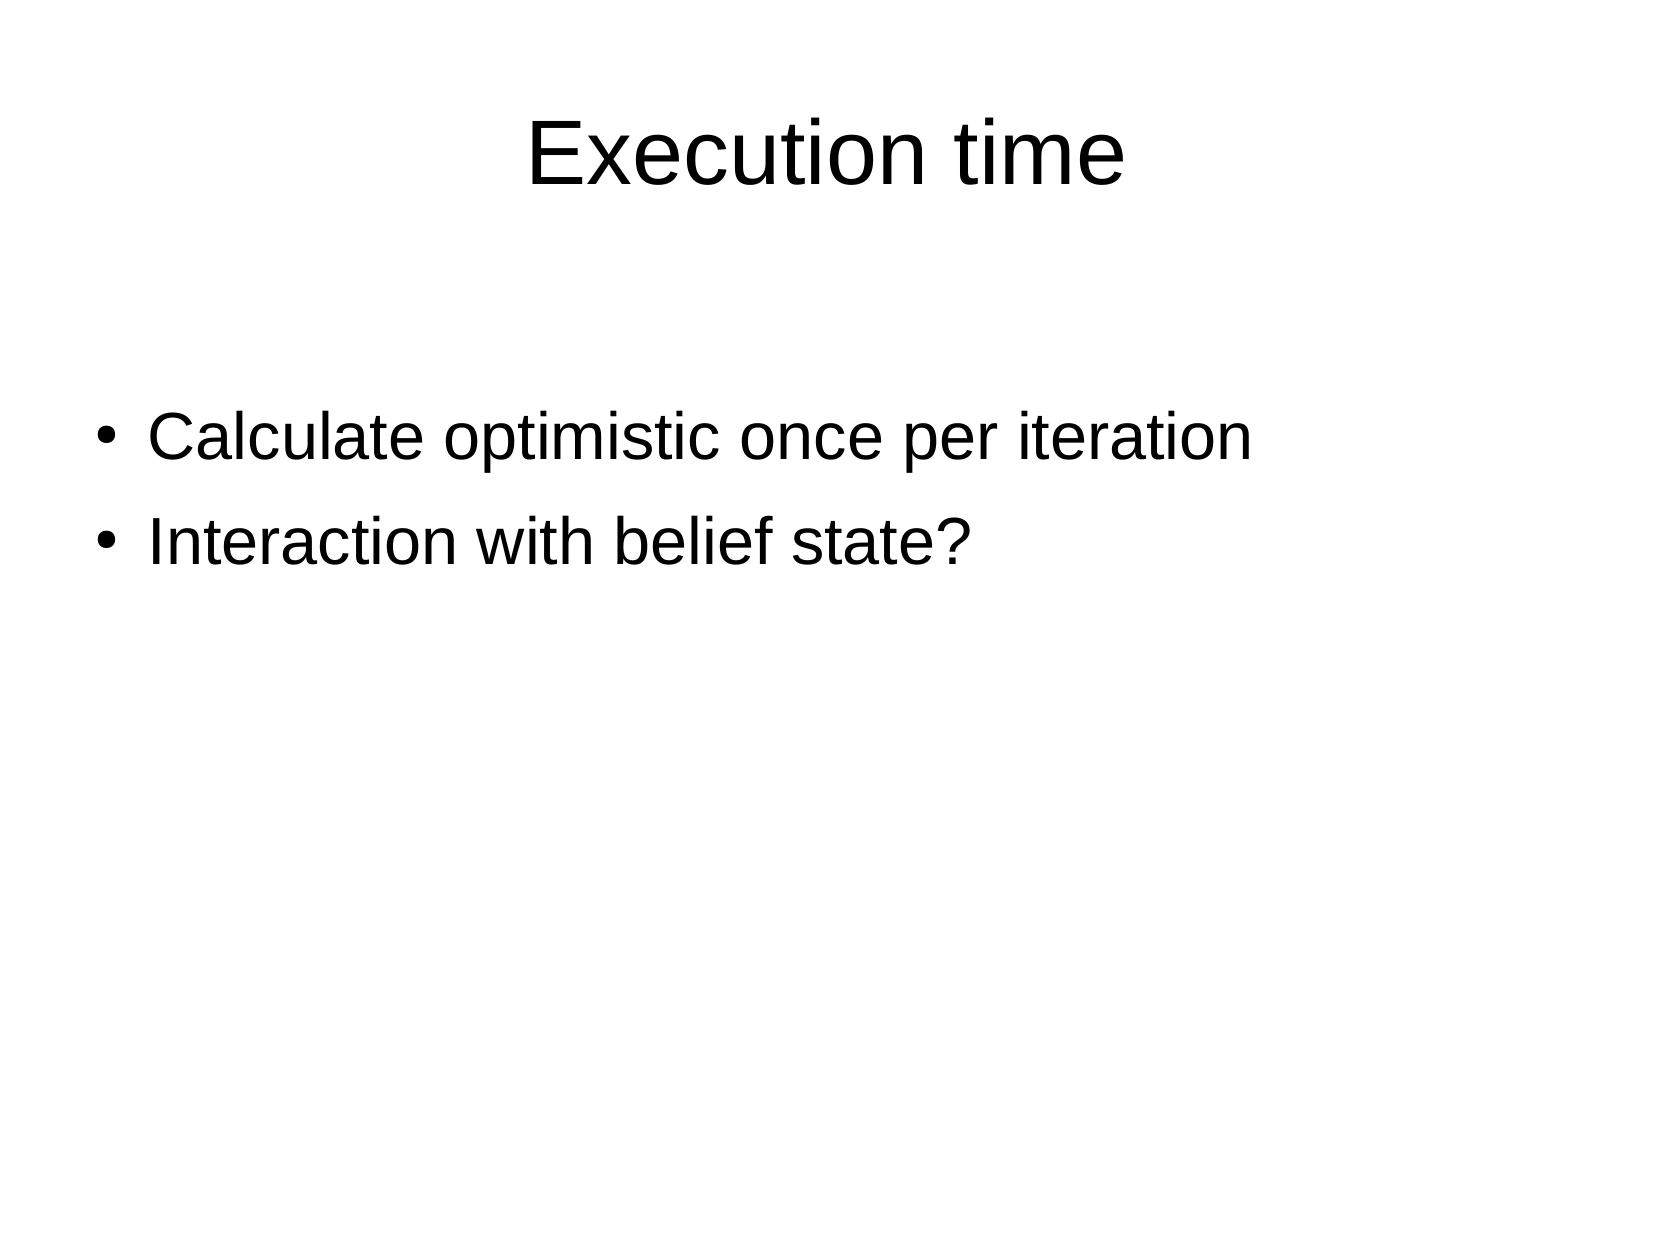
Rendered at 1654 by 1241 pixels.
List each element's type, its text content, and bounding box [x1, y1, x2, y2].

title Execution time [82, 49, 1571, 257]
list Calculate optimistic once per iteration Interaction with belief state? [76, 295, 1565, 1015]
